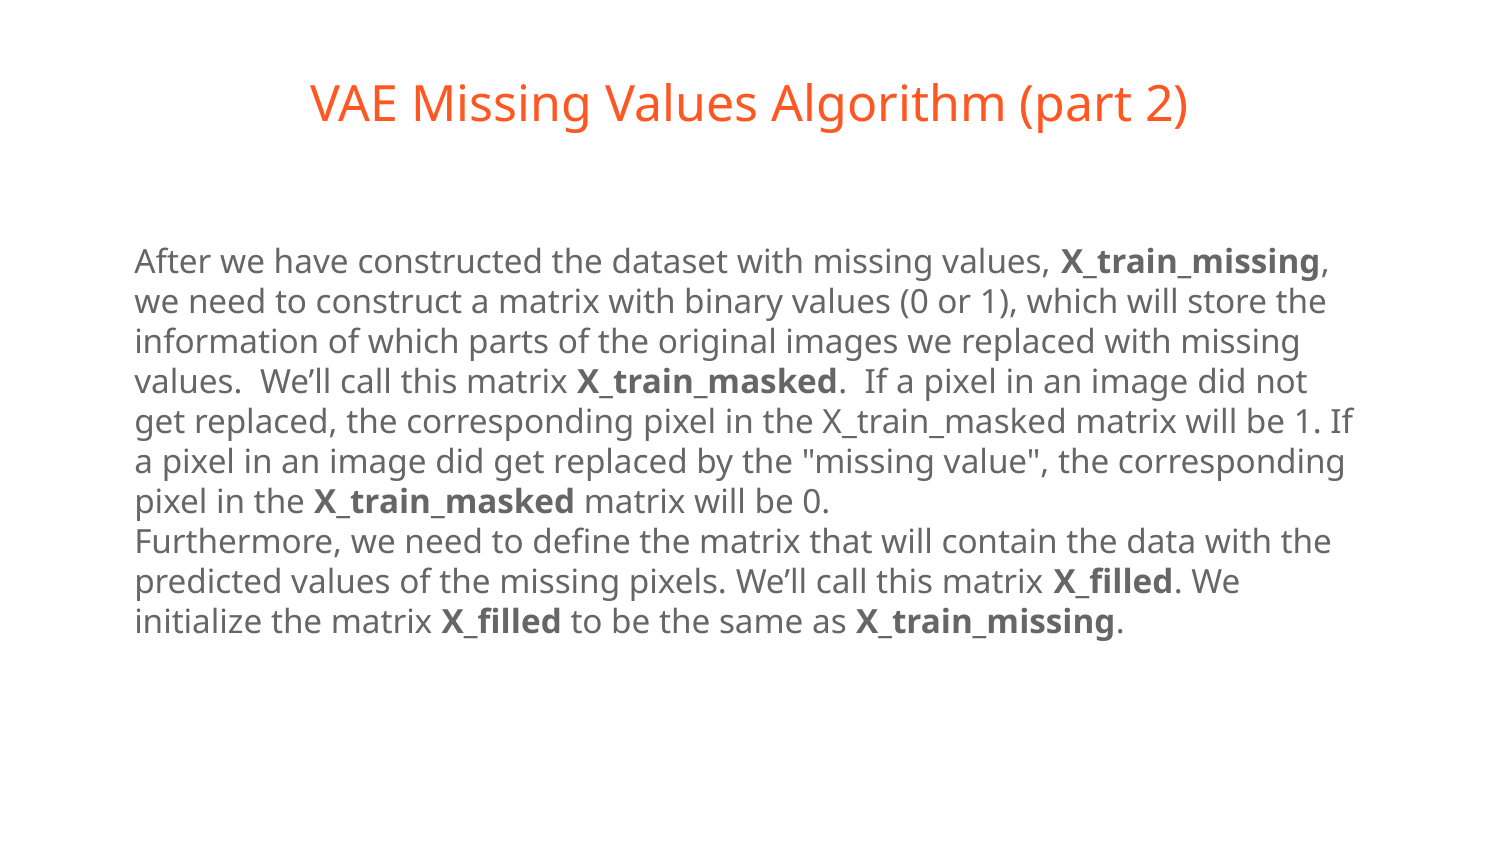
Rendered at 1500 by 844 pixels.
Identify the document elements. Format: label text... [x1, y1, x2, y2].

list After we have constructed the dataset with missing values, X_train_missing, we need to construct a matrix with binary values (0 or 1), which will store the information of which parts of the original images we replaced with missing values. We’ll call this matrix X_train_masked. If a pixel in an image did not get replaced, the corresponding pixel in the X_train_masked matrix will be 1. If a pixel in an image did get replaced by the "missing value", the corresponding pixel in the X_train_masked matrix will be 0. Furthermore, we need to define the matrix that will contain the data with the predicted values of the missing pixels. We’ll call this matrix X_filled. We initialize the matrix X_filled to be the same as X_train_missing. [119, 225, 1381, 769]
title VAE Missing Values Algorithm (part 2) [119, 56, 1381, 179]
